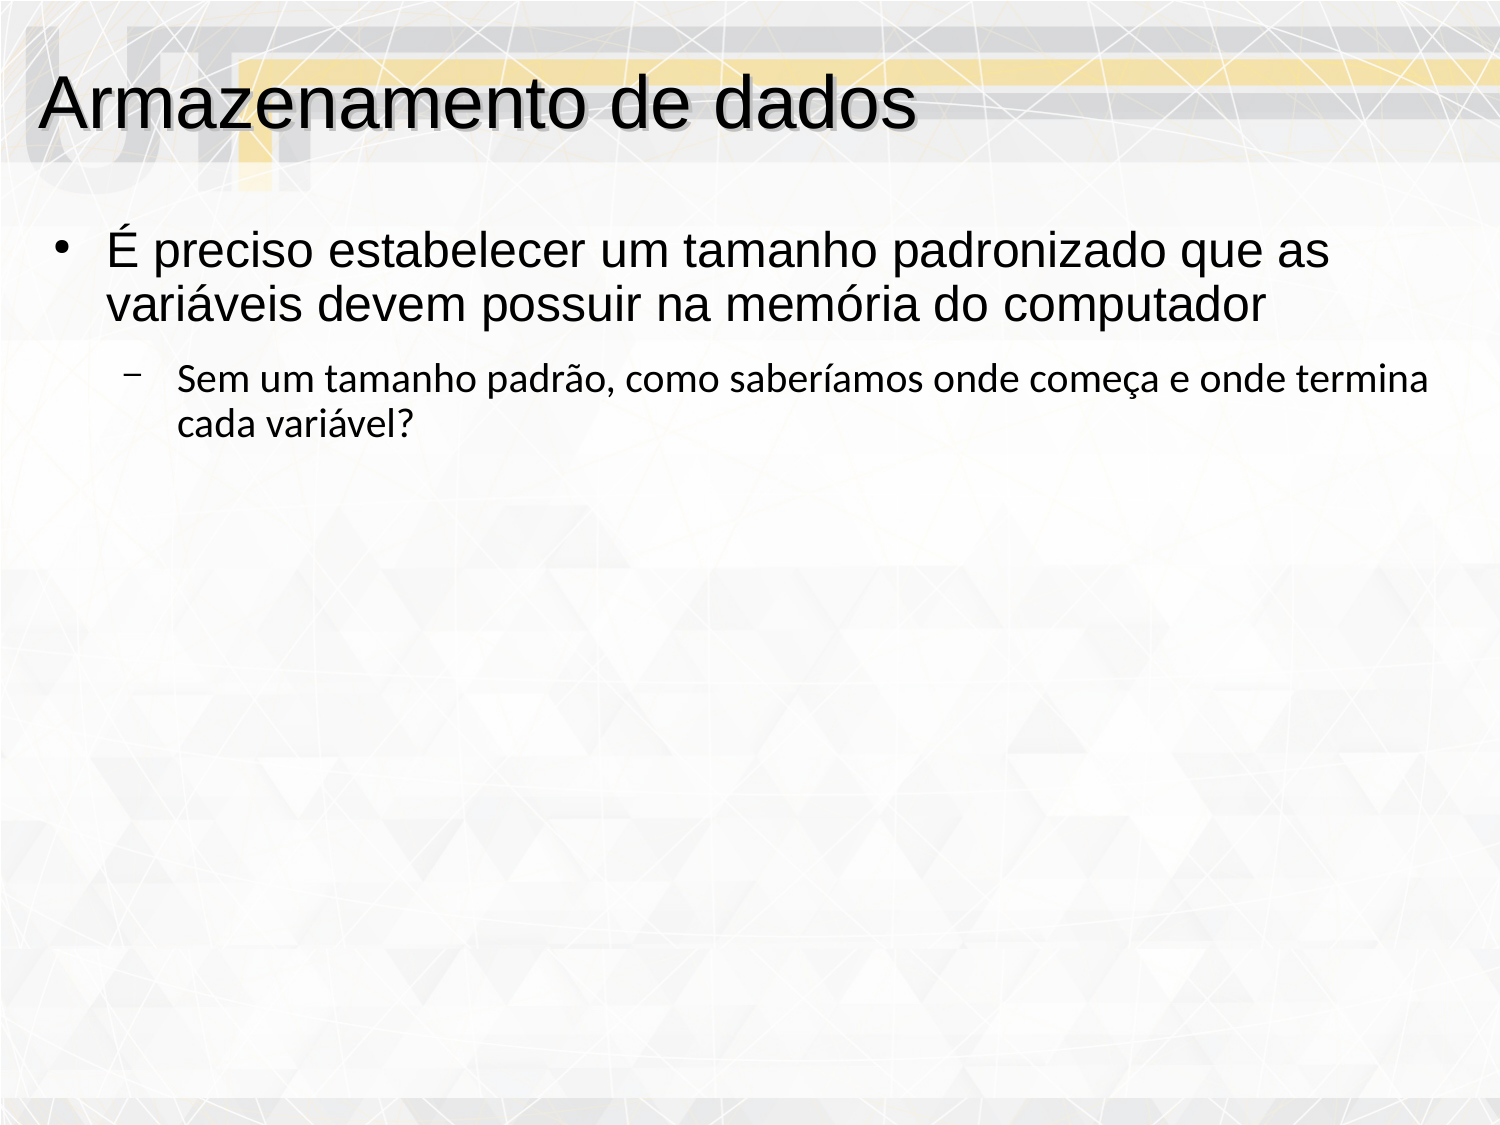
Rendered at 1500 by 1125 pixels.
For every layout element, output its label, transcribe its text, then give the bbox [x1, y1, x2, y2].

list É preciso estabelecer um tamanho padronizado que as variáveis devem possuir na memória do computador Sem um tamanho padrão, como saberíamos onde começa e onde termina cada variável? [35, 224, 1477, 1087]
title Armazenamento de dados [23, 18, 1489, 178]
